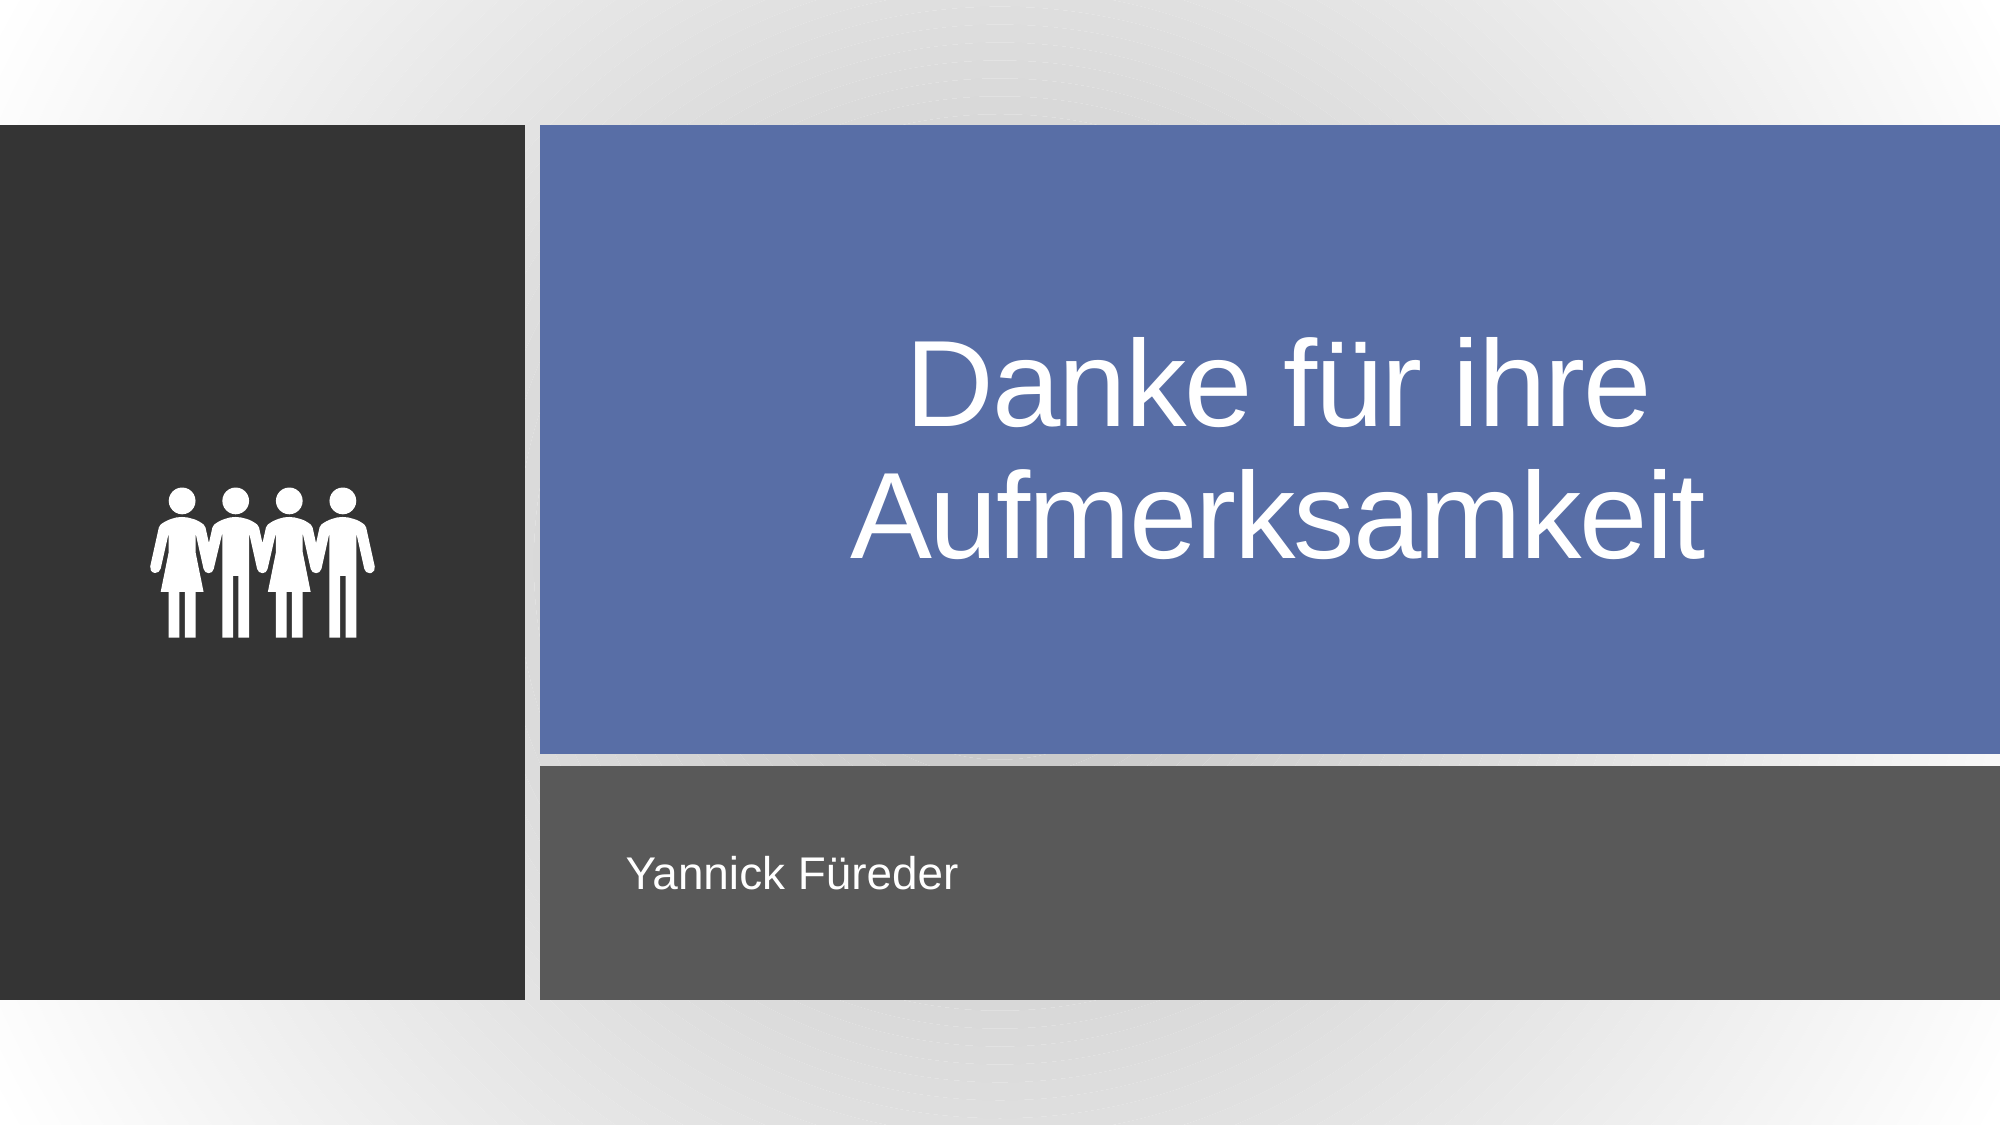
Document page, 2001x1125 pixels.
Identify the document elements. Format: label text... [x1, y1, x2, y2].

text_box [540, 766, 2000, 1000]
picture [132, 432, 393, 693]
text_box [540, 125, 2000, 754]
text_box [0, 125, 525, 1000]
title Danke für ihre Aufmerksamkeit [688, 213, 1868, 693]
subtitle Yannick Füreder [610, 799, 1790, 950]
